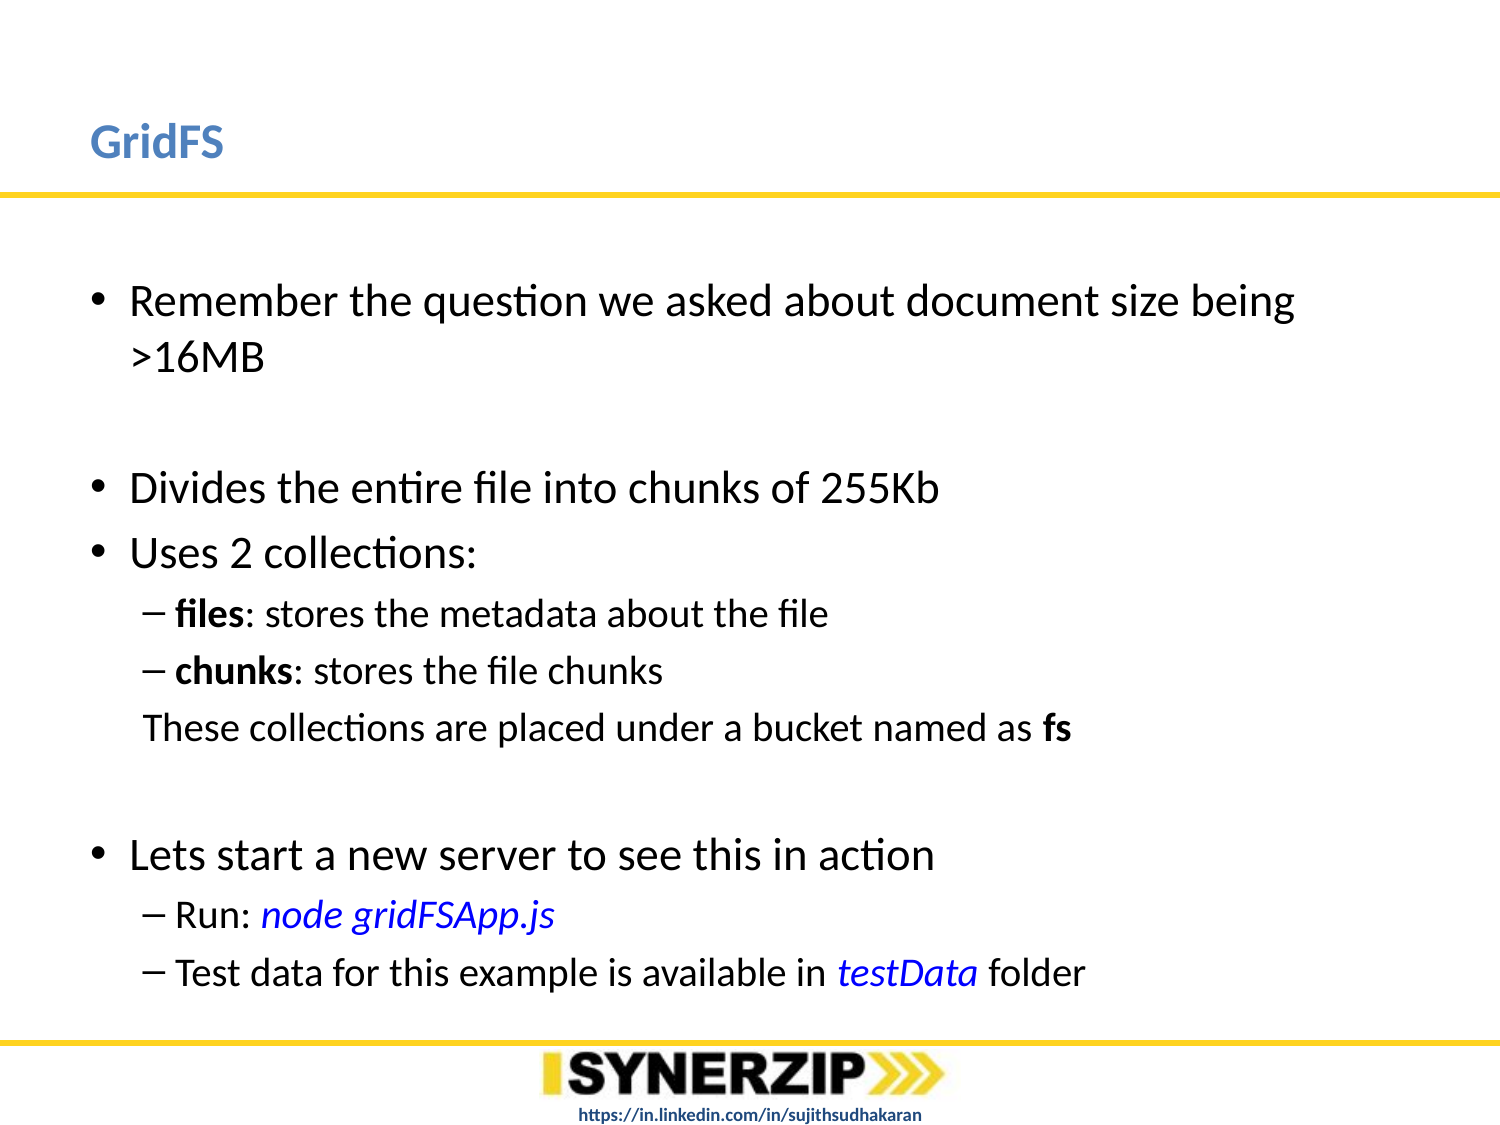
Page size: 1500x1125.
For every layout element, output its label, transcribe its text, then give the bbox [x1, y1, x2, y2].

picture [539, 1049, 961, 1090]
text_box https://in.linkedin.com/in/sujithsudhakaran [500, 1090, 1000, 1125]
list Remember the question we asked about document size being >16MB Divides the entire file into chunks of 255Kb Uses 2 collections: files: stores the metadata about the file chunks: stores the file chunks These collections are placed under a bucket named as fs Lets start a new server to see this in action Run: node gridFSApp.js Test data for this example is available in testData folder [75, 262, 1425, 1005]
title GridFS [75, 45, 1425, 233]
